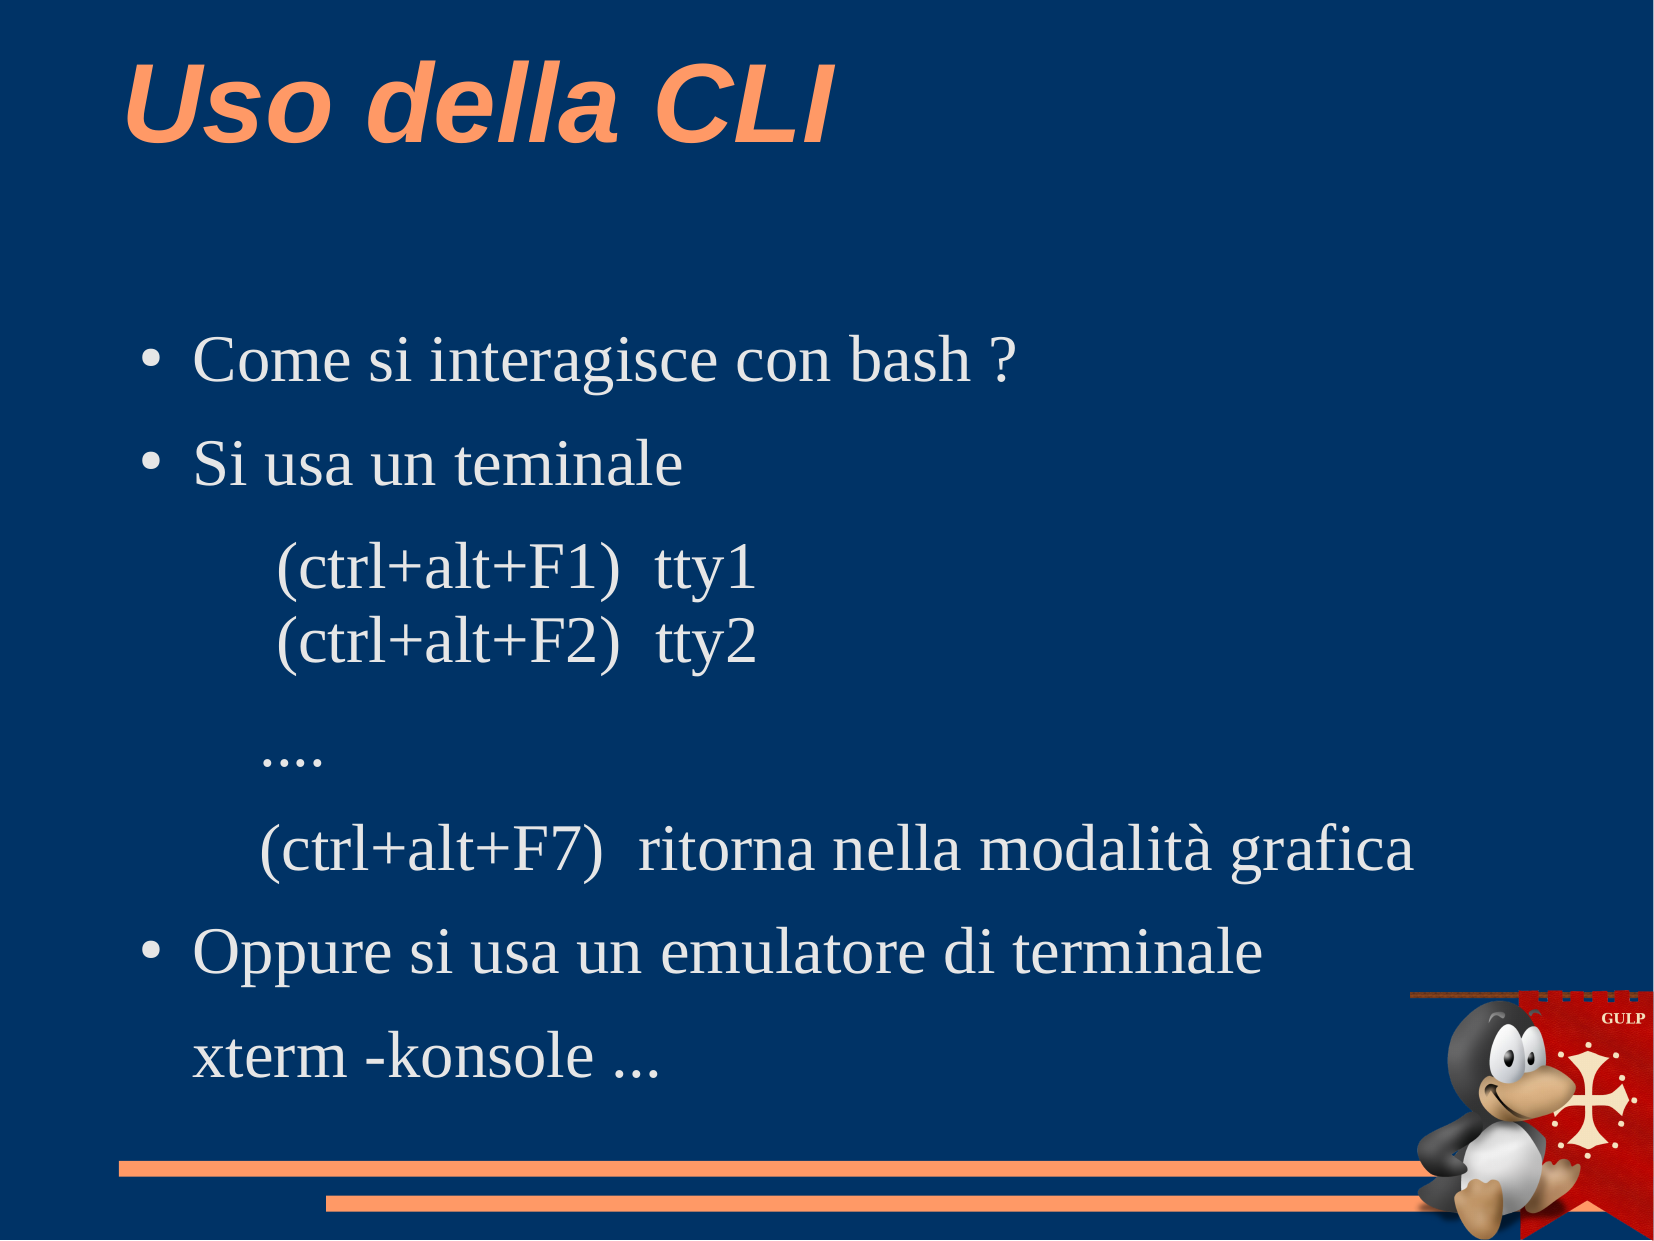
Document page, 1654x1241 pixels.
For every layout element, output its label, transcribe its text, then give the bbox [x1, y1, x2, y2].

title Uso della CLI [121, 40, 1534, 260]
list Come si interagisce con bash ? Si usa un teminale (ctrl+alt+F1) tty1 (ctrl+alt+F2) tty2 .... (ctrl+alt+F7) ritorna nella modalità grafica Oppure si usa un emulatore di terminale xterm -konsole ... [121, 322, 1561, 1241]
picture [1561, 990, 1654, 1241]
